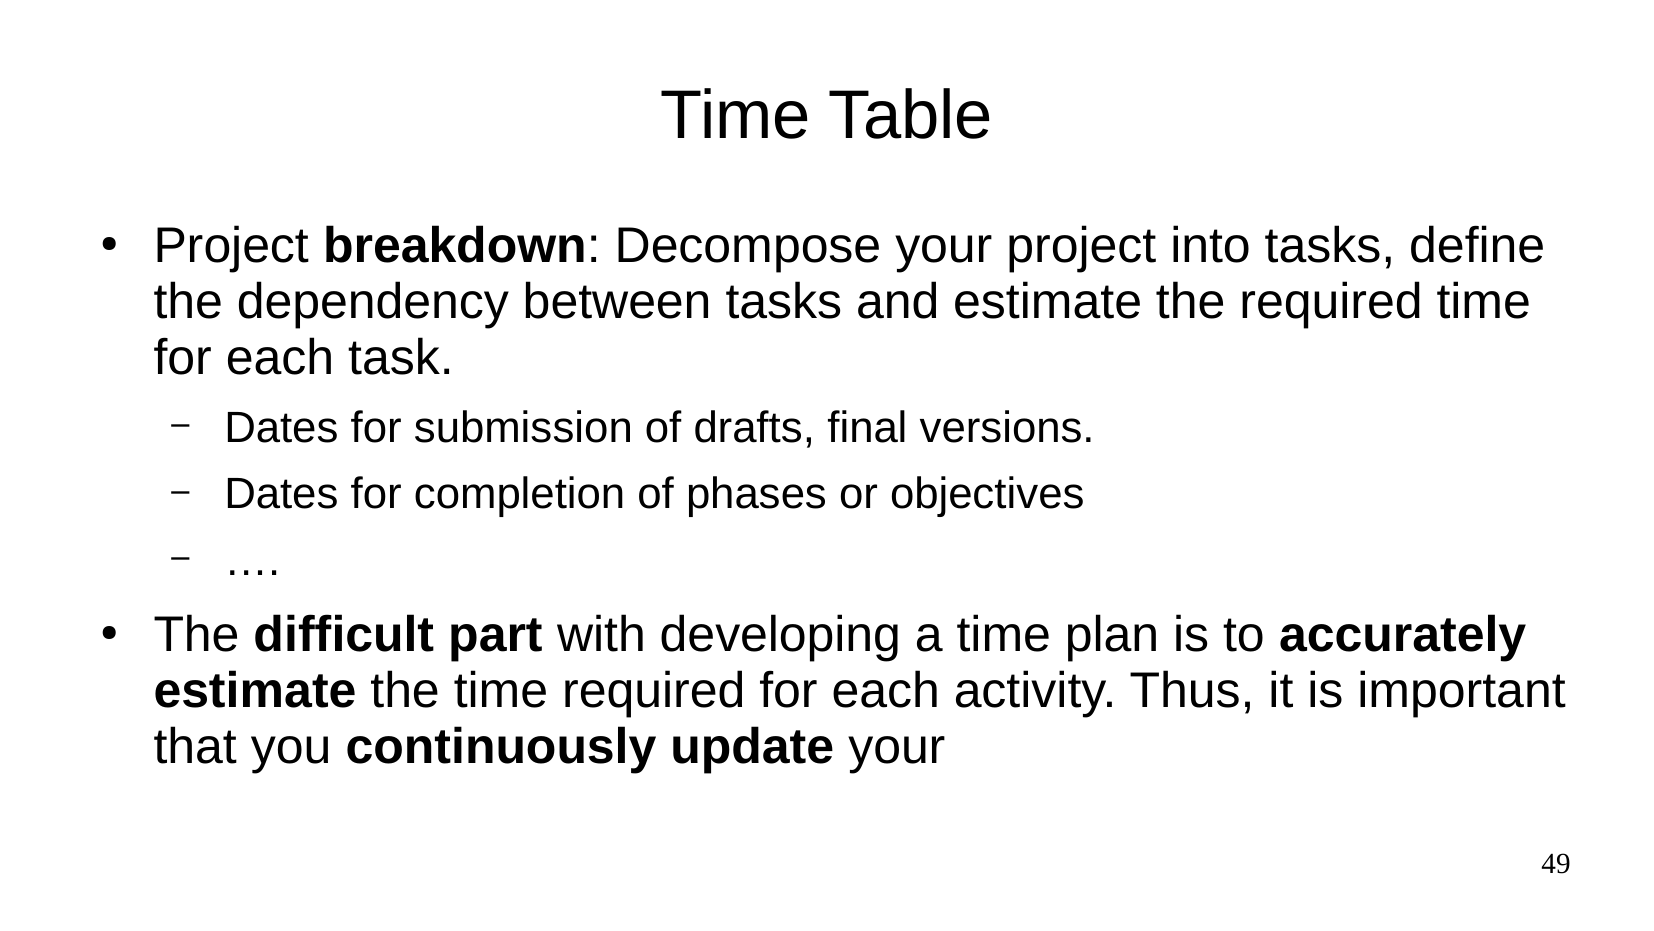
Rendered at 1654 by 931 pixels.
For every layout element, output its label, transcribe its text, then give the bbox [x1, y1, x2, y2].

list Project breakdown: Decompose your project into tasks, define the dependency between tasks and estimate the required time for each task. Dates for submission of drafts, final versions. Dates for completion of phases or objectives …. The difficult part with developing a time plan is to accurately estimate the time required for each activity. Thus, it is important that you continuously update your [82, 217, 1571, 844]
title Time Table [82, 37, 1571, 193]
